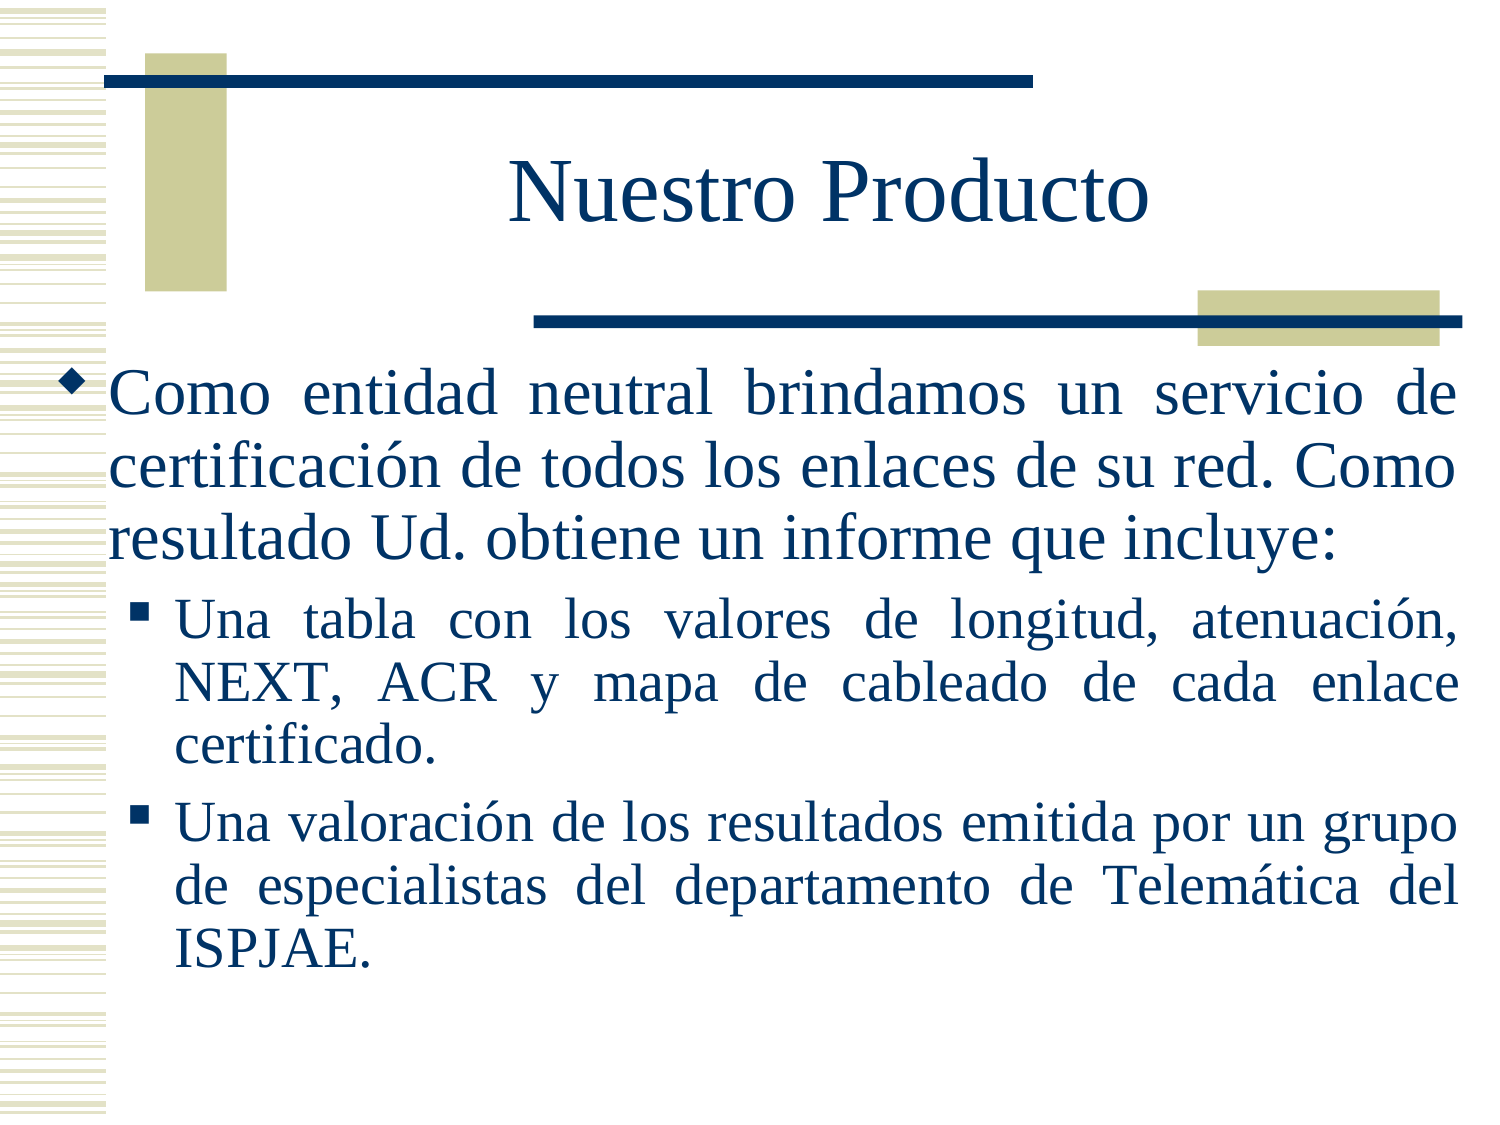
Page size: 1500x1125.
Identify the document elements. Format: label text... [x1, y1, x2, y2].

list Como entidad neutral brindamos un servicio de certificación de todos los enlaces de su red. Como resultado Ud. obtiene un informe que incluye: Una tabla con los valores de longitud, atenuación, NEXT, ACR y mapa de cableado de cada enlace certificado. Una valoración de los resultados emitida por un grupo de especialistas del departamento de Telemática del ISPJAE. [37, 349, 1476, 1066]
title Nuestro Producto [225, 99, 1436, 288]
